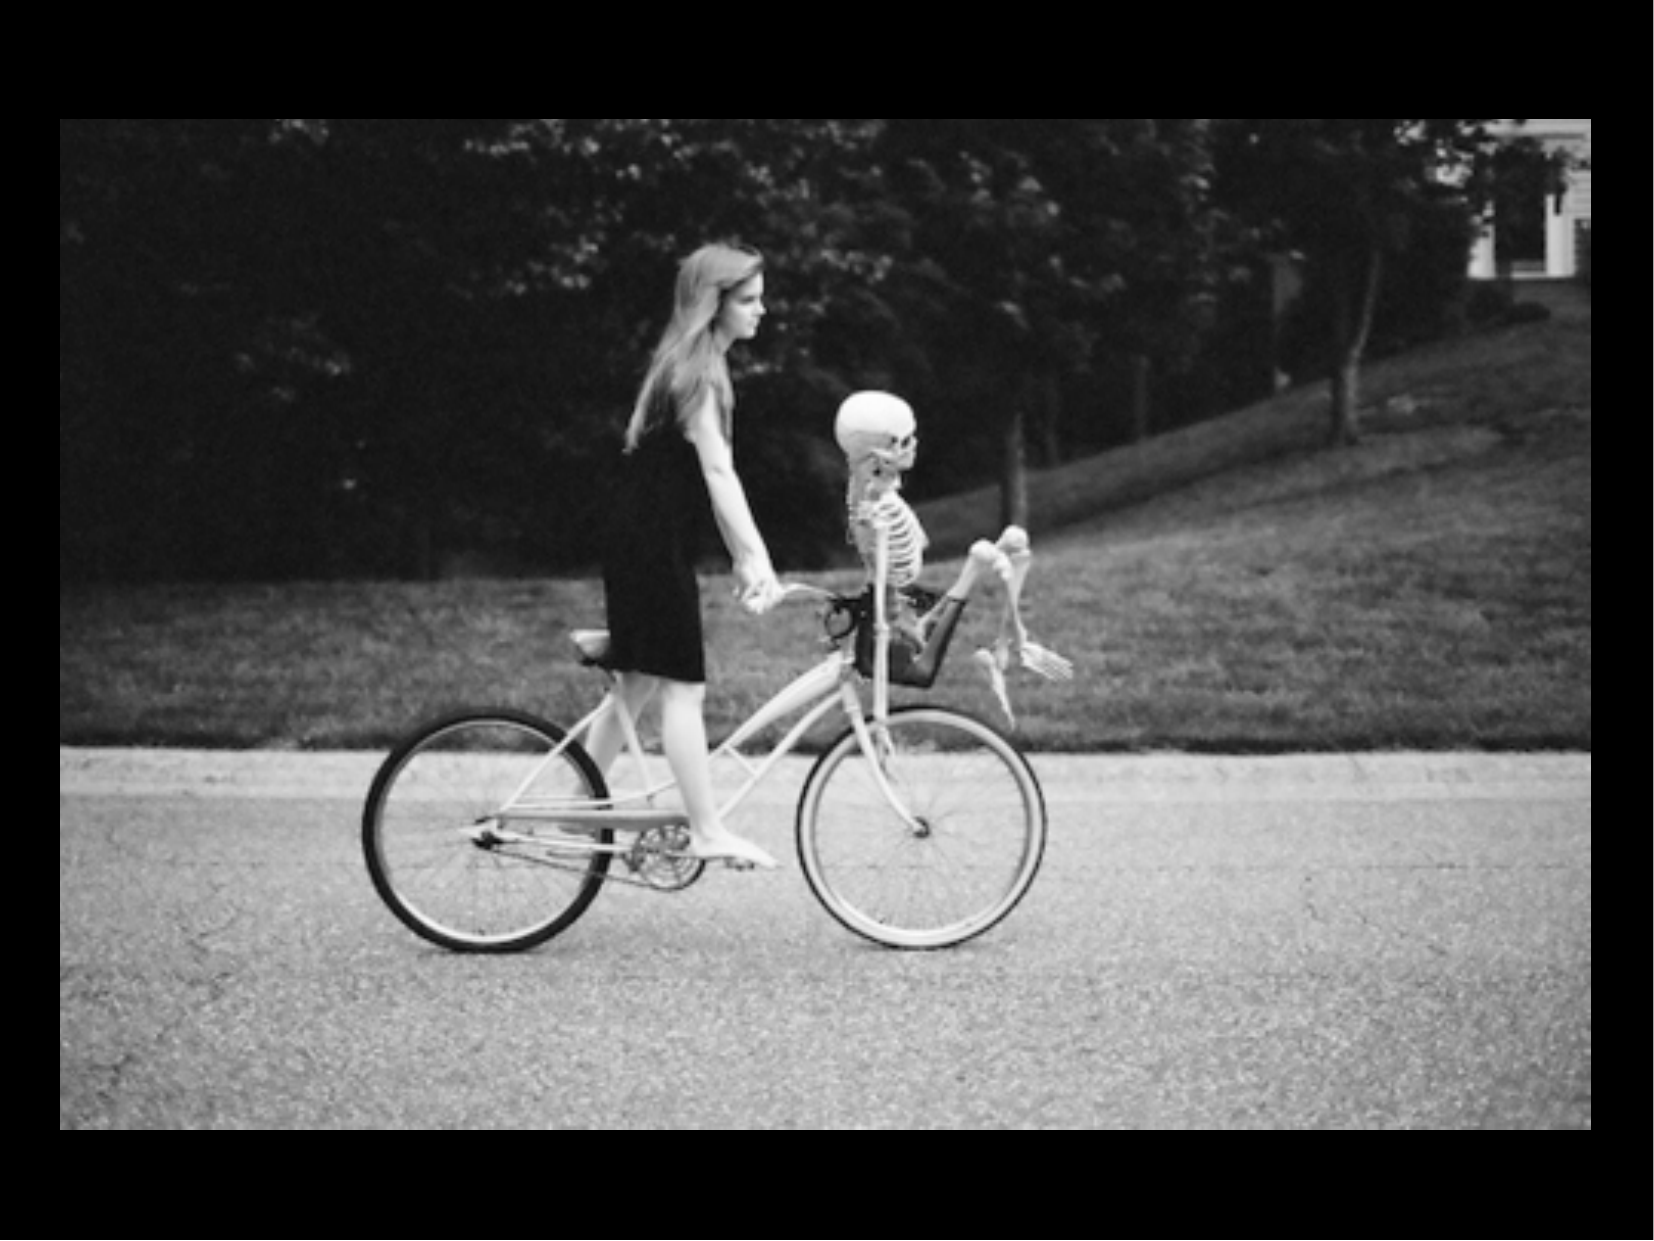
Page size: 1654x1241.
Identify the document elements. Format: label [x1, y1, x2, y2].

picture [60, 119, 1591, 1130]
